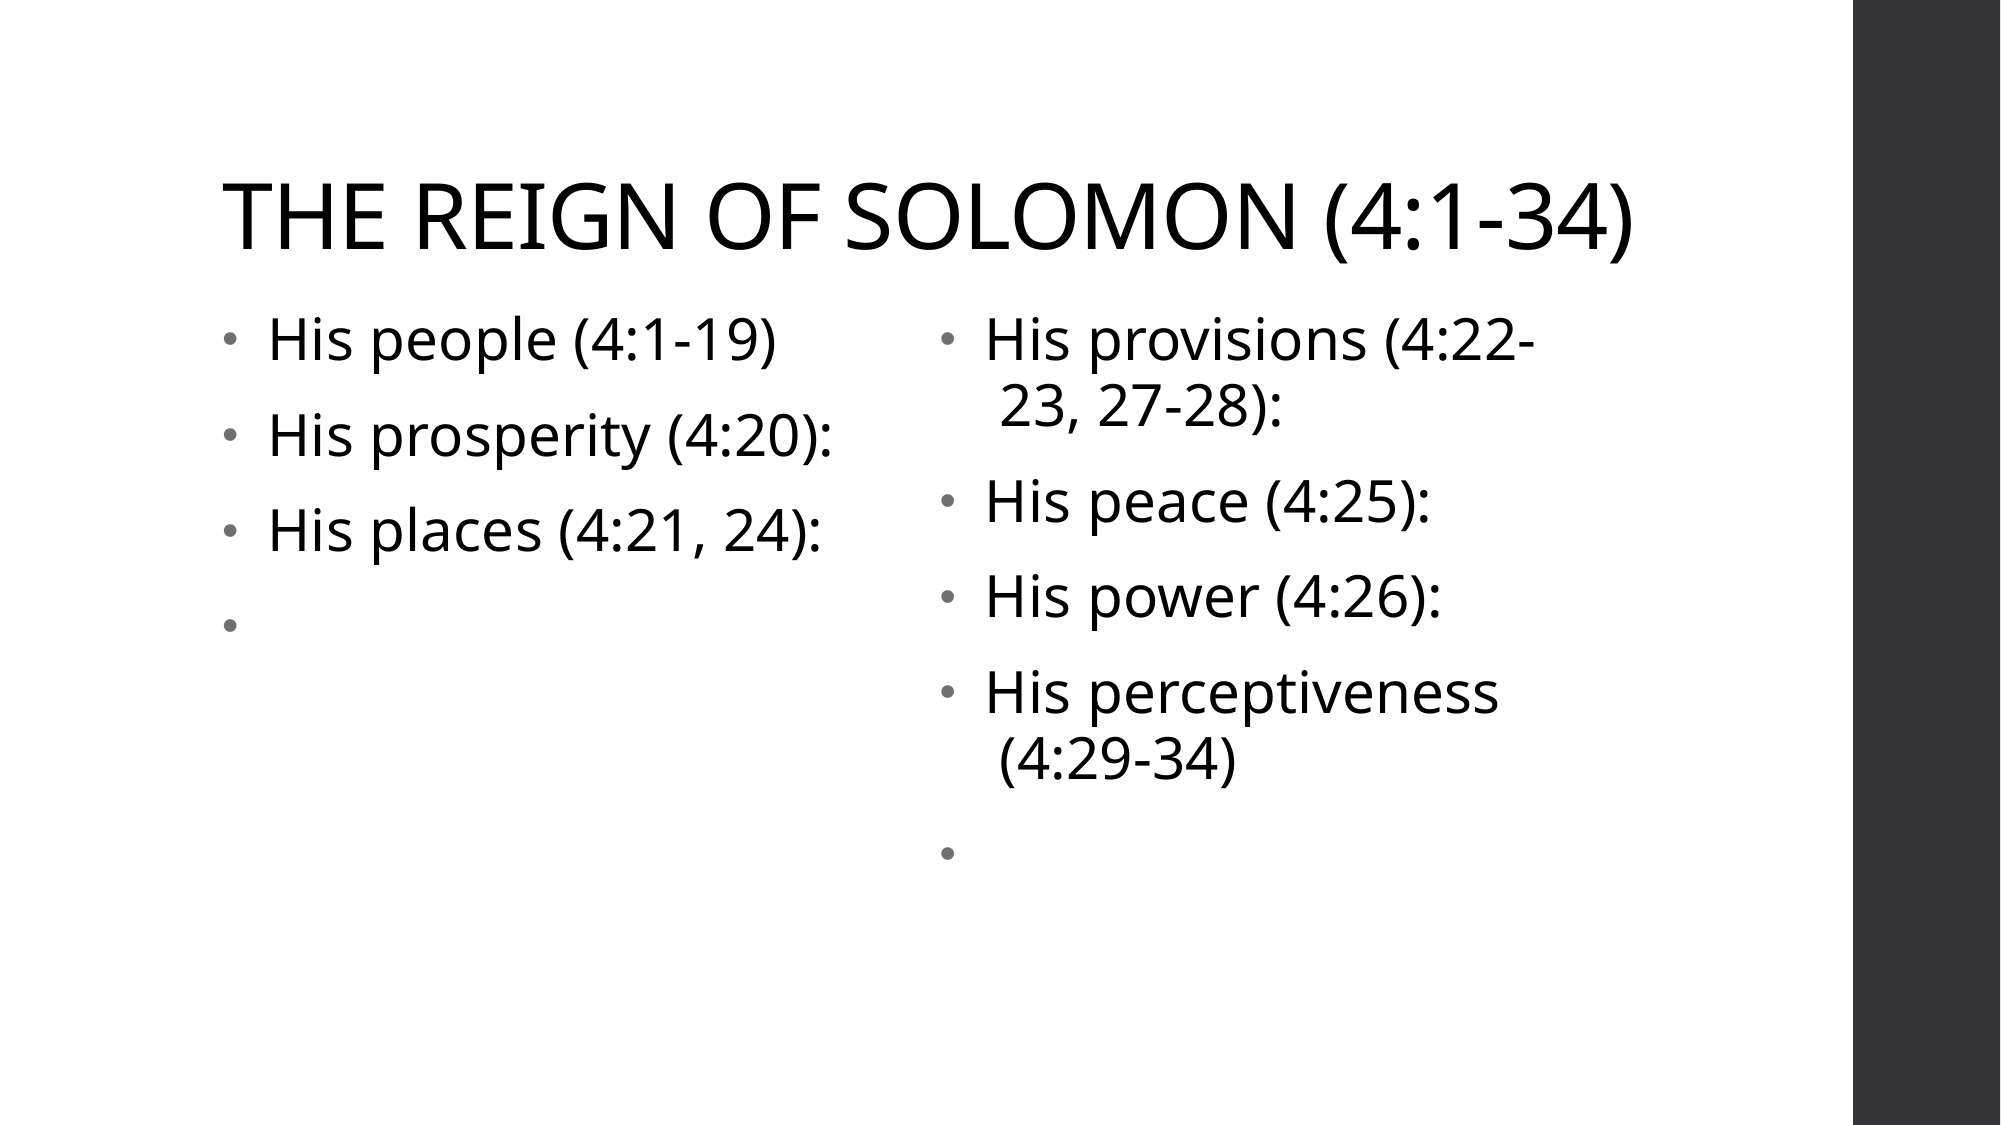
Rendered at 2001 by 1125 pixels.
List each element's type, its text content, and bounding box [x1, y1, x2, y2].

list His provisions (4:22-23, 27-28): His peace (4:25): His power (4:26): His perceptiveness (4:29-34) [924, 299, 1617, 1014]
title THE REIGN OF SOLOMON (4:1-34) [206, 60, 1797, 278]
list His people (4:1-19) His prosperity (4:20): His places (4:21, 24): [207, 299, 900, 1014]
